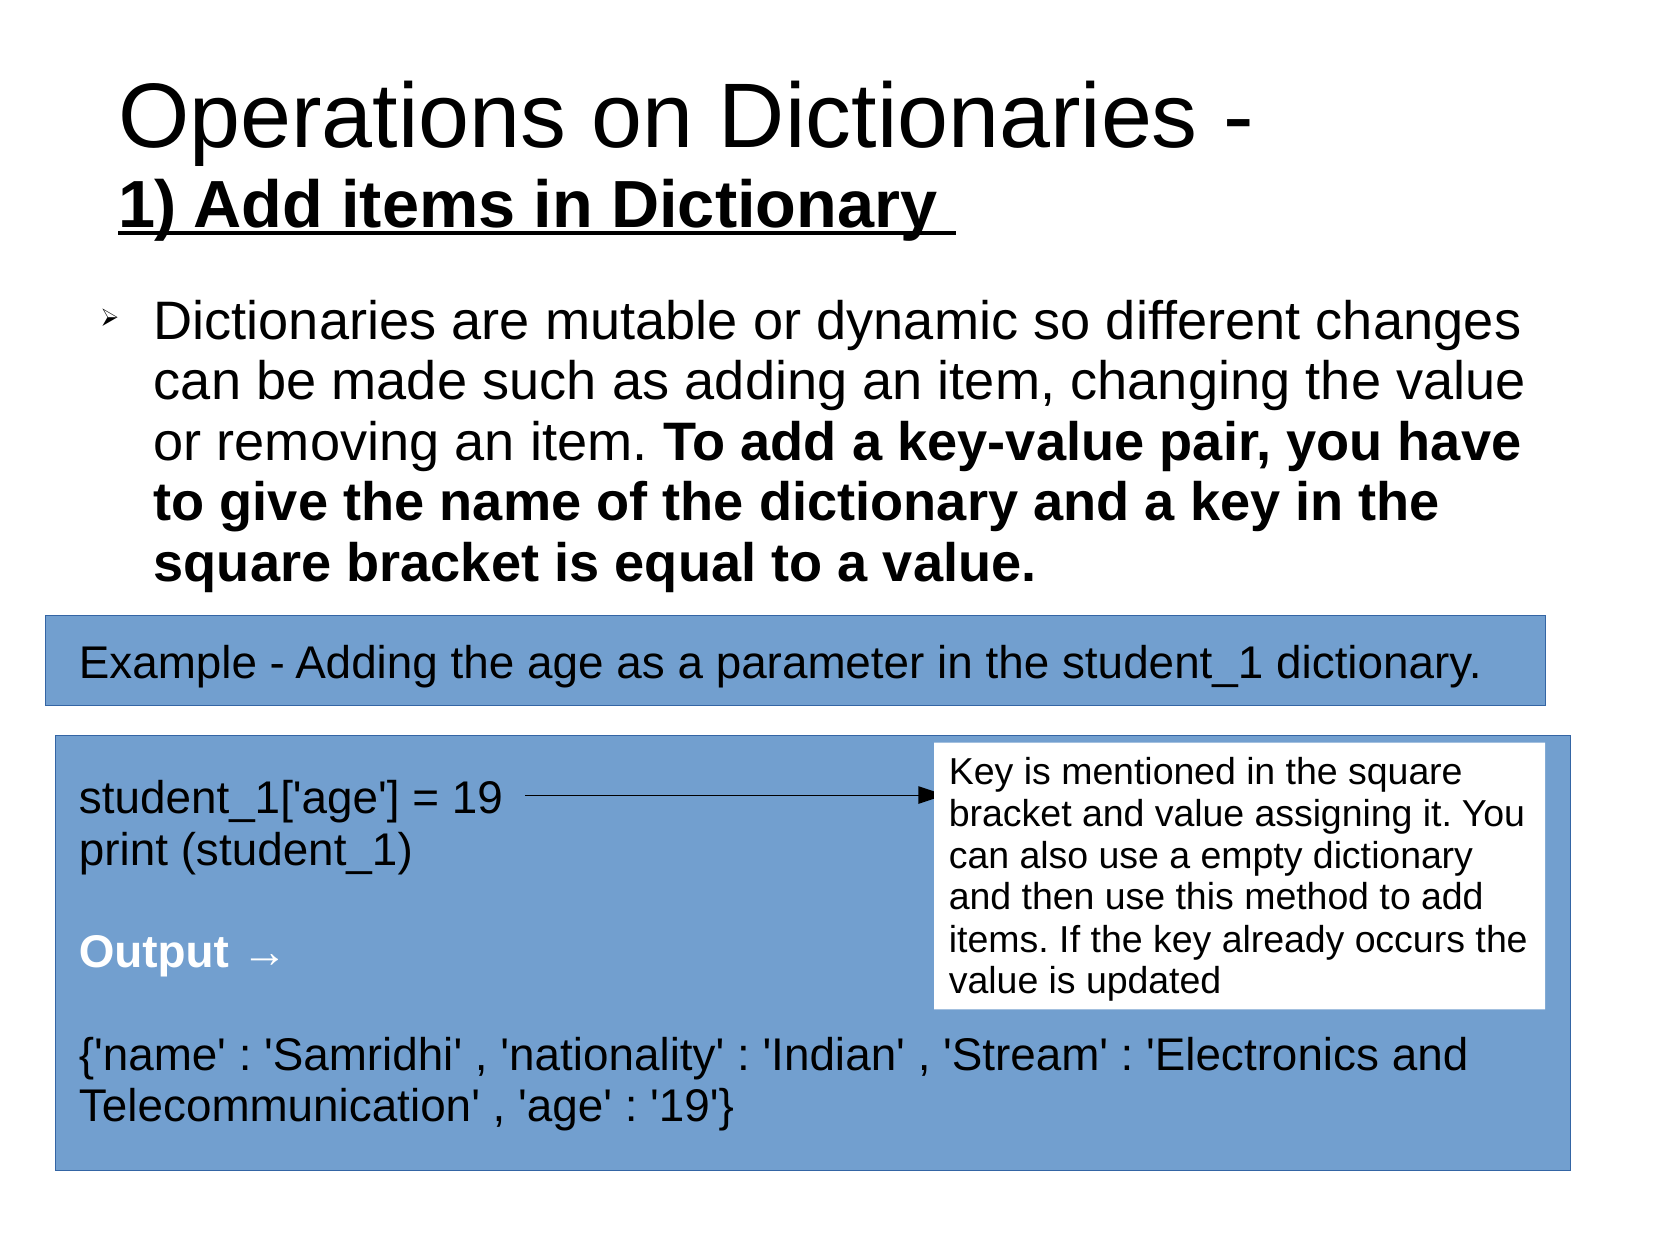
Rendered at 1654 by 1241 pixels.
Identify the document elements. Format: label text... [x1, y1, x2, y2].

text_box [45, 615, 1546, 706]
text_box student_1['age'] = 19 print (student_1) Output → {'name' : 'Samridhi' , 'nationality' : 'Indian' , 'Stream' : 'Electronics and Telecommunication' , 'age' : '19'} [64, 765, 1546, 1139]
text_box [55, 735, 1571, 1171]
title Operations on Dictionaries - 1) Add items in Dictionary [82, 49, 1571, 257]
text_box Key is mentioned in the square bracket and value assigning it. You can also use a empty dictionary and then use this method to add items. If the key already occurs the value is updated [934, 742, 1546, 1010]
text_box Example - Adding the age as a parameter in the student_1 dictionary. [64, 630, 1516, 735]
list Dictionaries are mutable or dynamic so different changes can be made such as adding an item, changing the value or removing an item. To add a key-value pair, you have to give the name of the dictionary and a key in the square bracket is equal to a value. [82, 290, 1571, 735]
